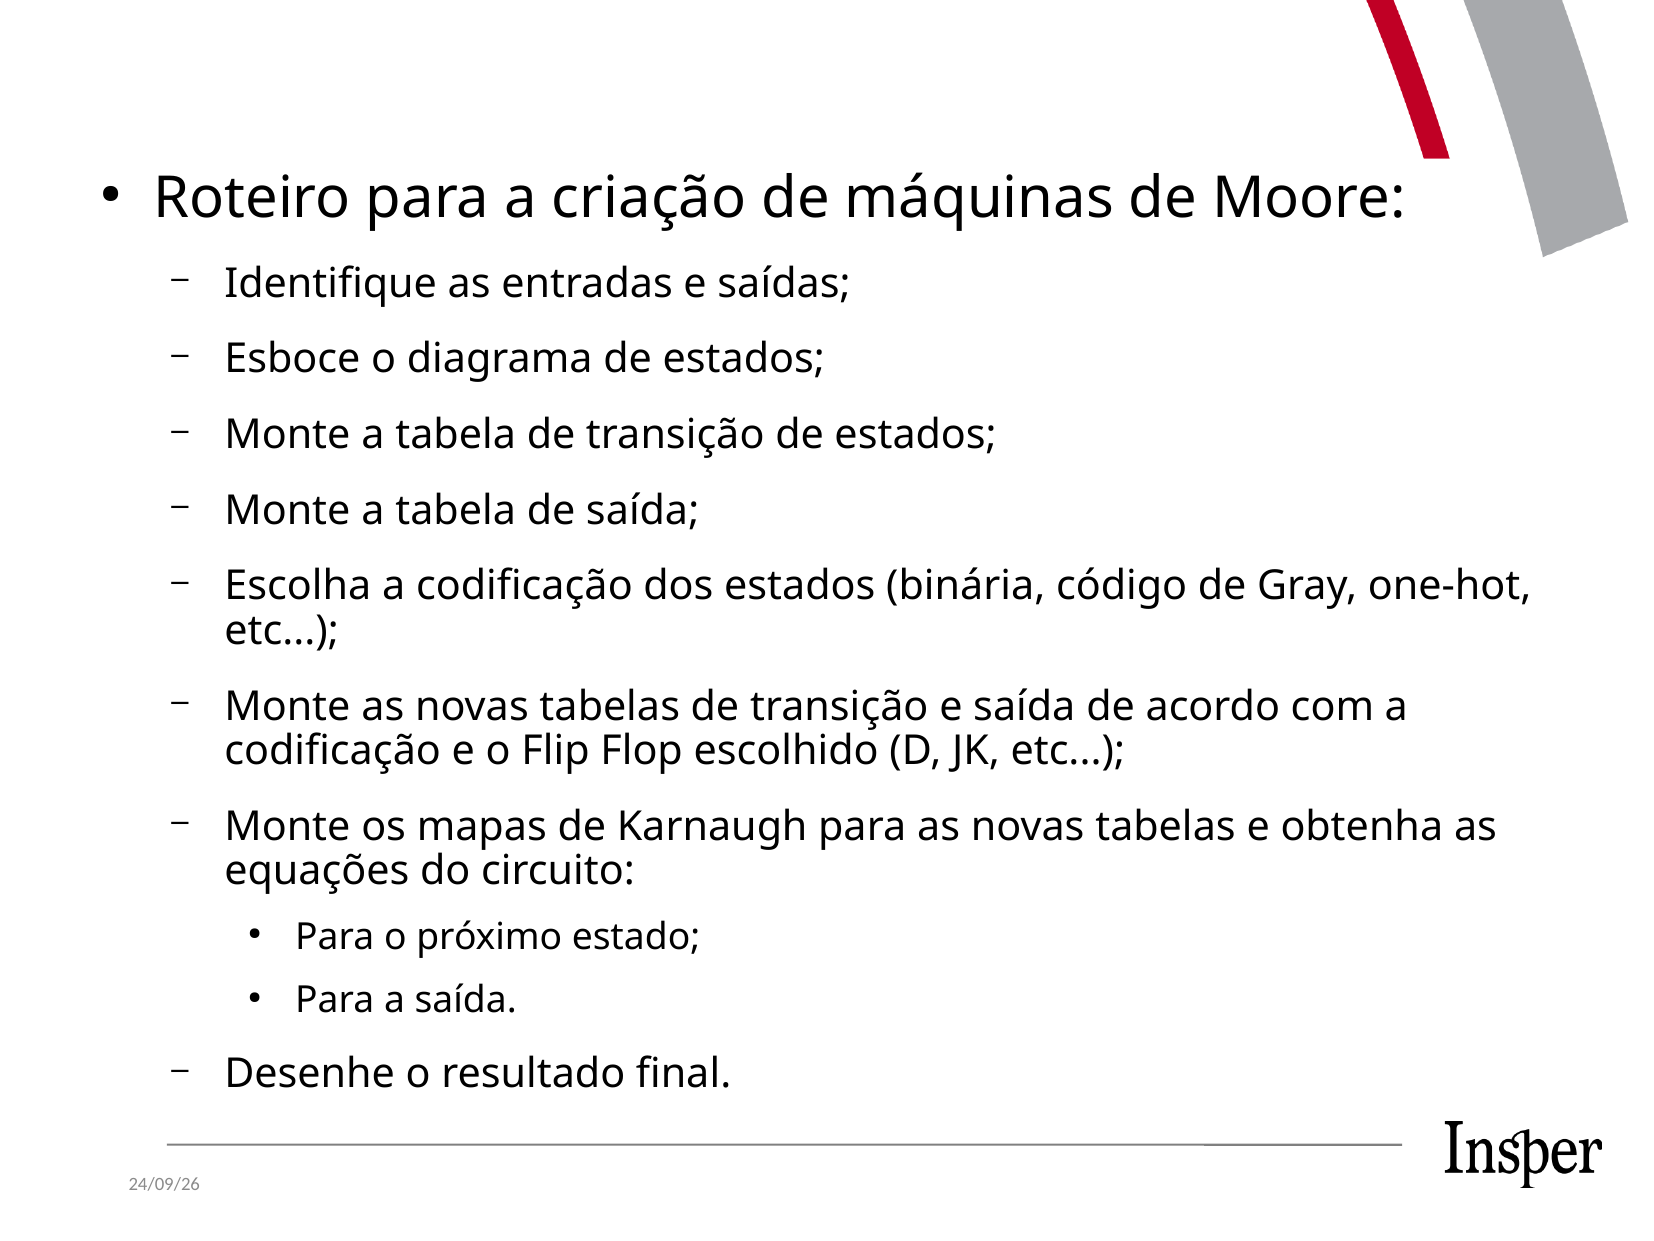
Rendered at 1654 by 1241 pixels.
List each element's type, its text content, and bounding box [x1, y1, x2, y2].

list Roteiro para a criação de máquinas de Moore: Identifique as entradas e saídas; Esboce o diagrama de estados; Monte a tabela de transição de estados; Monte a tabela de saída; Escolha a codificação dos estados (binária, código de Gray, one-hot, etc...); Monte as novas tabelas de transição e saída de acordo com a codificação e o Flip Flop escolhido (D, JK, etc...); Monte os mapas de Karnaugh para as novas tabelas e obtenha as equações do circuito: Para o próximo estado; Para a saída. Desenhe o resultado final. [82, 59, 1571, 1217]
